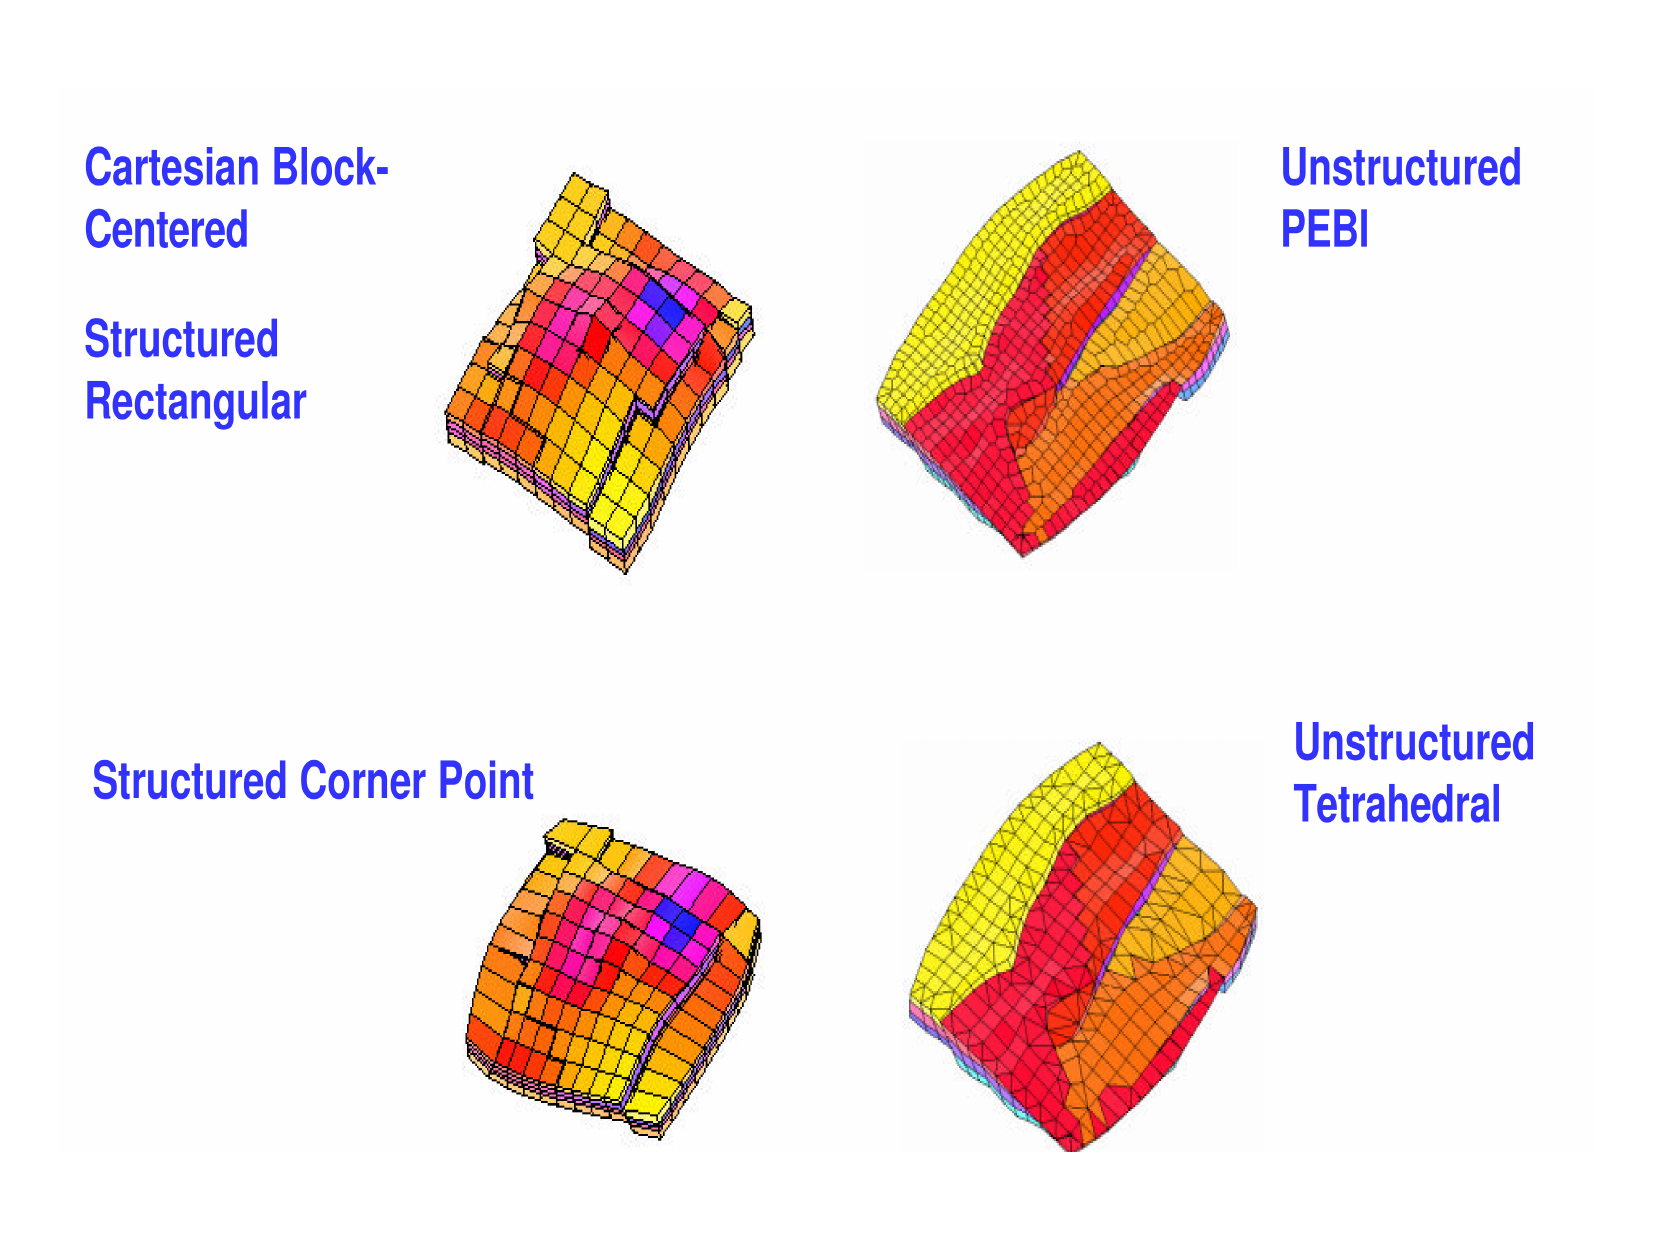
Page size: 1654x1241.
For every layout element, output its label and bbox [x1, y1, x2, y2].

picture [59, 88, 1595, 1152]
